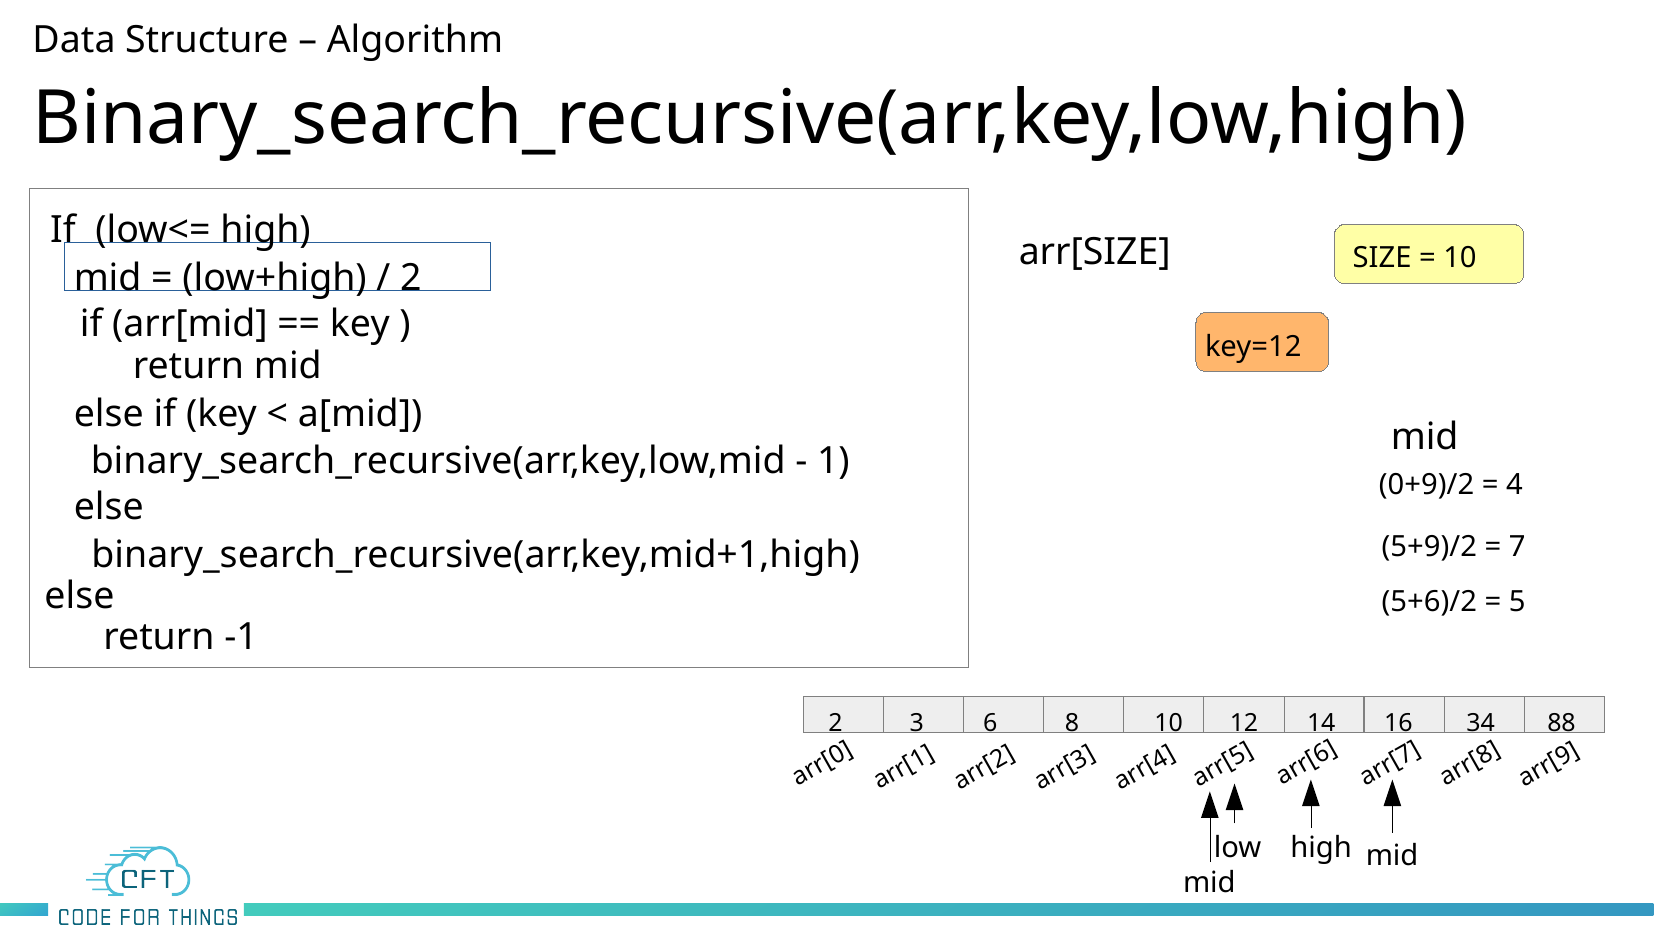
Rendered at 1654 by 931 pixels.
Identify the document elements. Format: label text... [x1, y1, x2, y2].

text_box high [1275, 819, 1374, 869]
text_box else [59, 472, 178, 531]
text_box 16 [1369, 697, 1443, 749]
text_box (5+9)/2 = 7 [1366, 517, 1571, 567]
text_box [803, 696, 813, 733]
text_box 34 [1451, 697, 1514, 749]
text_box return -1 [88, 602, 290, 661]
text_box SIZE = 10 [1338, 228, 1518, 278]
text_box [29, 188, 969, 561]
text_box if (arr[mid] == key ) [64, 289, 491, 348]
text_box arr[3] [1010, 739, 1127, 816]
text_box arr[1] [849, 733, 958, 811]
text_box 3 [894, 697, 948, 742]
text_box arr[0] [767, 733, 880, 807]
text_box arr[9] [1494, 704, 1625, 808]
text_box (0+9)/2 = 4 [1364, 455, 1569, 505]
text_box arr[5] [1175, 733, 1291, 805]
text_box 10 [1139, 697, 1204, 742]
text_box 14 [1292, 697, 1354, 749]
text_box else if (key < a[mid]) [59, 378, 556, 438]
text_box low [1211, 819, 1275, 869]
text_box [867, 696, 1605, 733]
text_box [1334, 224, 1524, 284]
text_box return mid [118, 330, 367, 390]
text_box mid = (low+high) / 2 [59, 242, 497, 302]
text_box 2 [813, 696, 867, 741]
picture [59, 846, 237, 925]
text_box arr[6] [1255, 733, 1385, 811]
text_box 88 [1532, 697, 1595, 749]
text_box mid [1168, 854, 1259, 931]
text_box key=12 [1190, 318, 1335, 402]
text_box mid [1351, 826, 1441, 884]
text_box binary_search_recursive(arr,key,low,mid - 1) [76, 425, 945, 485]
text_box arr[8] [1422, 733, 1526, 808]
text_box arr[7] [1341, 746, 1451, 811]
text_box mid [1376, 402, 1477, 455]
text_box 6 [968, 697, 1031, 742]
title Data Structure – Algorithm Binary_search_recursive(arr,key,low,high) [32, 0, 1654, 199]
text_box 8 [1049, 697, 1112, 742]
text_box arr[SIZE] [1003, 217, 1217, 284]
text_box If (low<= high) [35, 194, 367, 254]
text_box arr[4] [1098, 740, 1203, 811]
text_box [29, 579, 969, 668]
text_box binary_search_recursive(arr,key,mid+1,high) [76, 519, 975, 579]
text_box low [1199, 819, 1210, 854]
text_box (5+6)/2 = 5 [1366, 572, 1571, 622]
text_box arr[2] [929, 737, 1039, 812]
text_box else [29, 561, 148, 620]
text_box 12 [1215, 697, 1277, 742]
text_box [1196, 312, 1328, 318]
